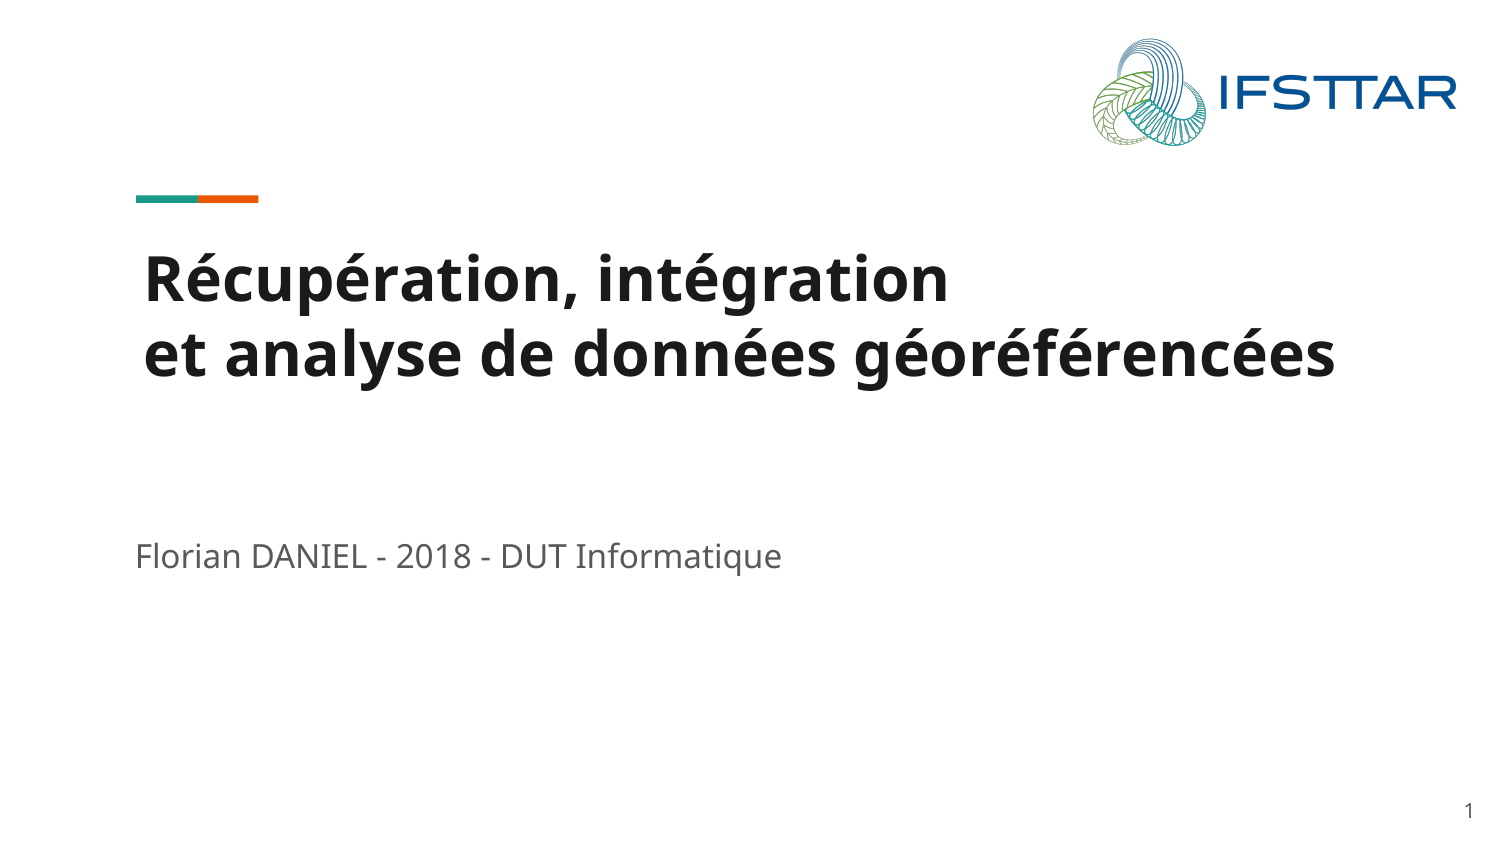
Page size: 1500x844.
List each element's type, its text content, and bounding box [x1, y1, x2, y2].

subtitle Florian DANIEL - 2018 - DUT Informatique [119, 520, 1381, 610]
slide_number <number> [1400, 779, 1491, 844]
title Récupération, intégration et analyse de données géoréférencées [128, 223, 1391, 497]
picture [1075, 23, 1474, 162]
